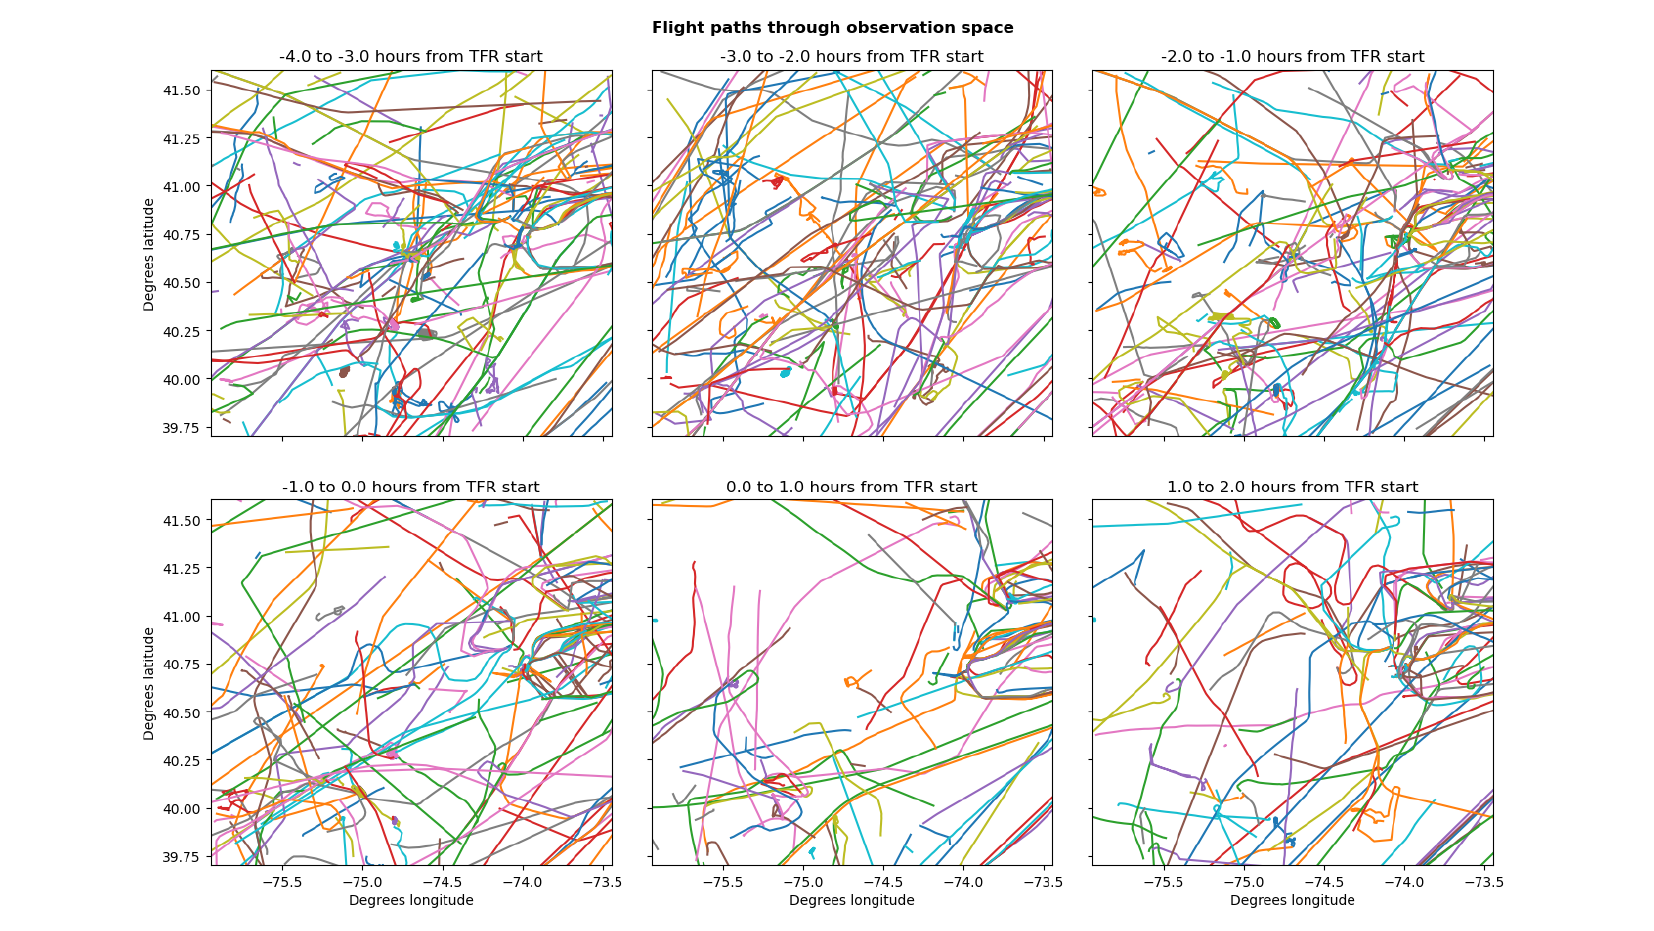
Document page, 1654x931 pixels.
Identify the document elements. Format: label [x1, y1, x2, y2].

picture [100, 2, 1566, 931]
